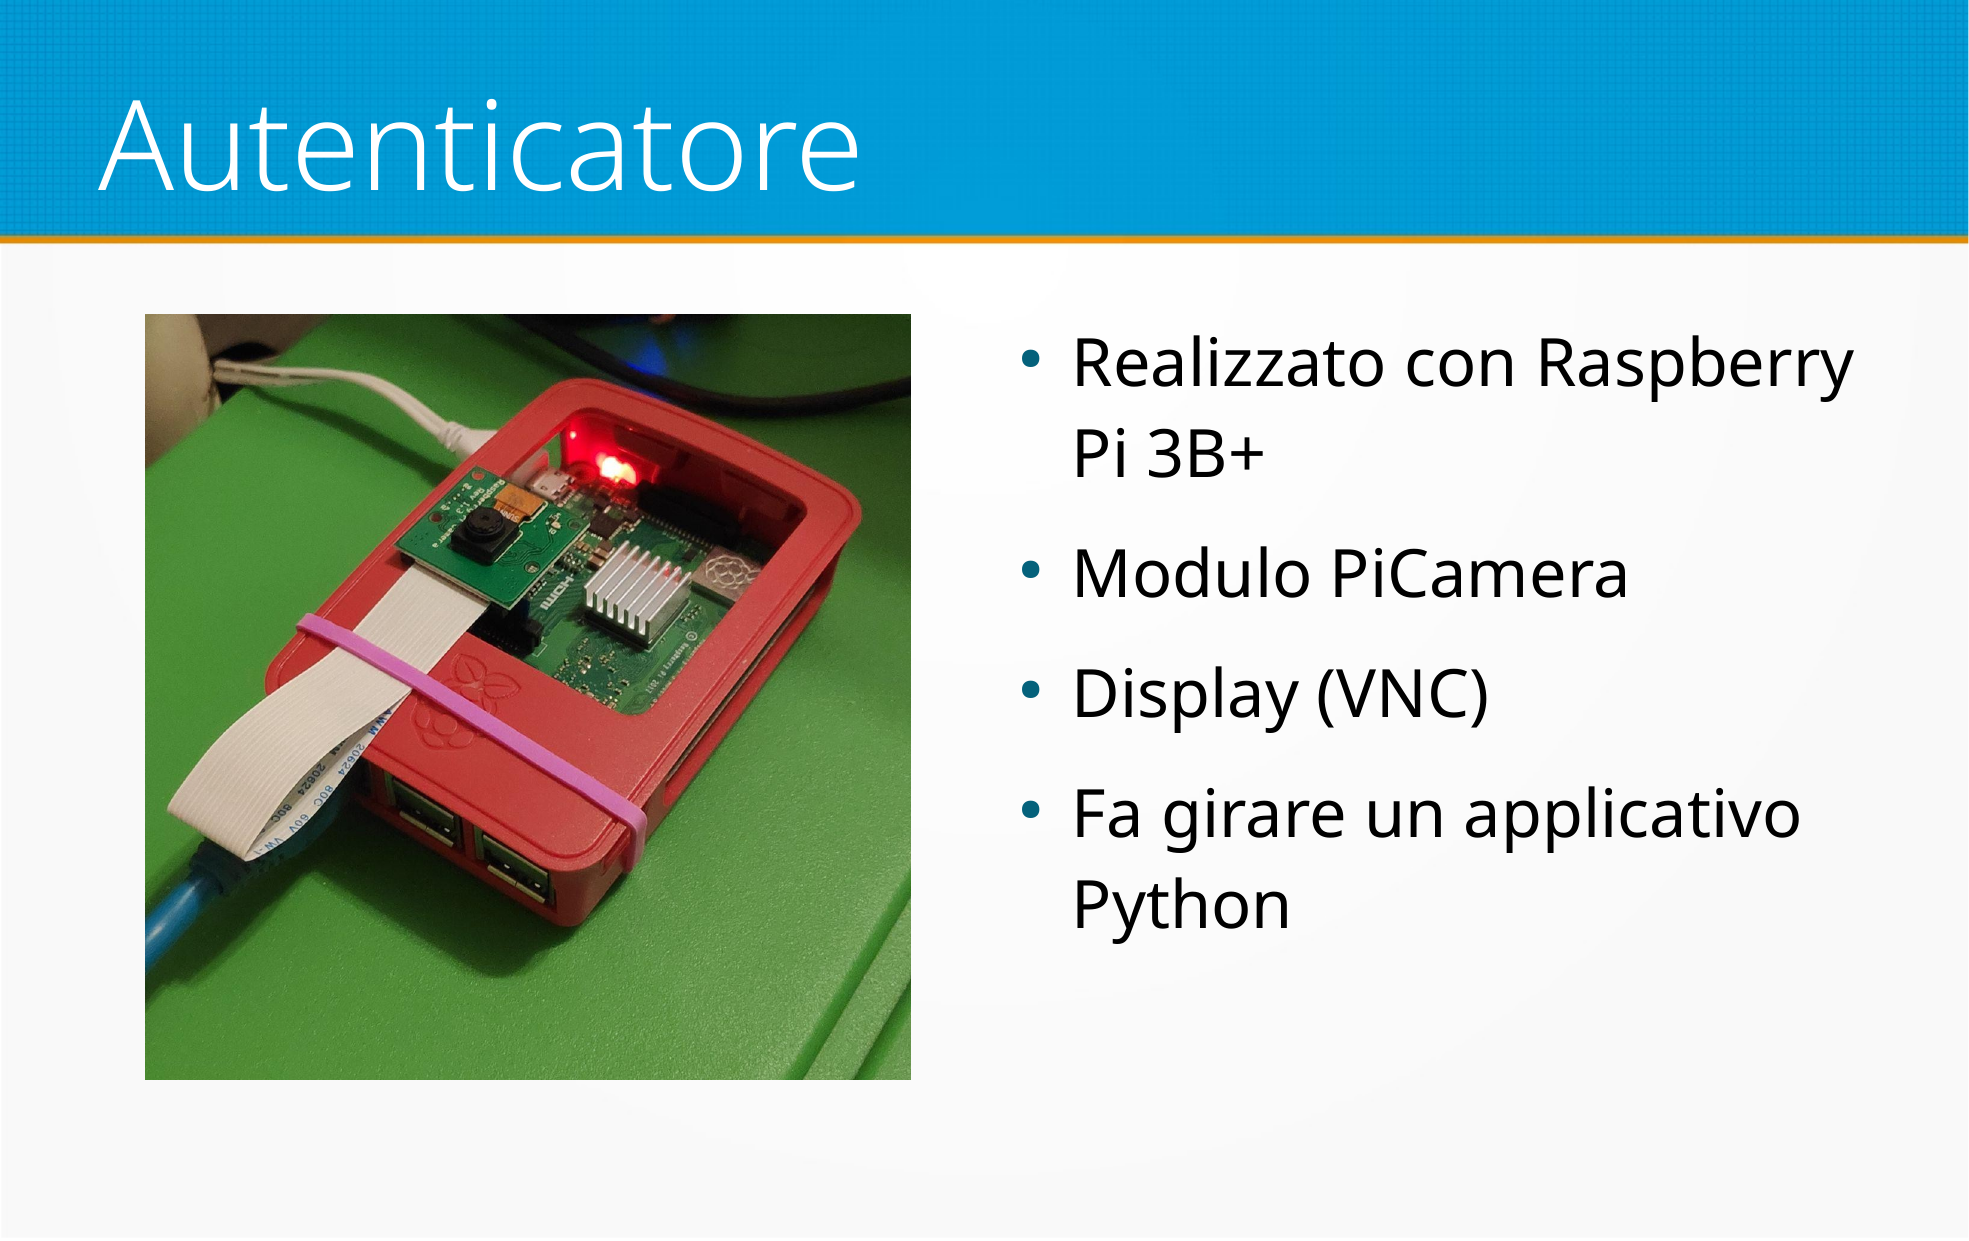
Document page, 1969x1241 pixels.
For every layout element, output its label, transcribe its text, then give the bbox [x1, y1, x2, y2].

picture [0, 233, 1969, 1241]
title Autenticatore [98, 19, 1870, 227]
list Realizzato con Raspberry Pi 3B+ Modulo PiCamera Display (VNC) Fa girare un applicativo Python [1001, 315, 1861, 1081]
